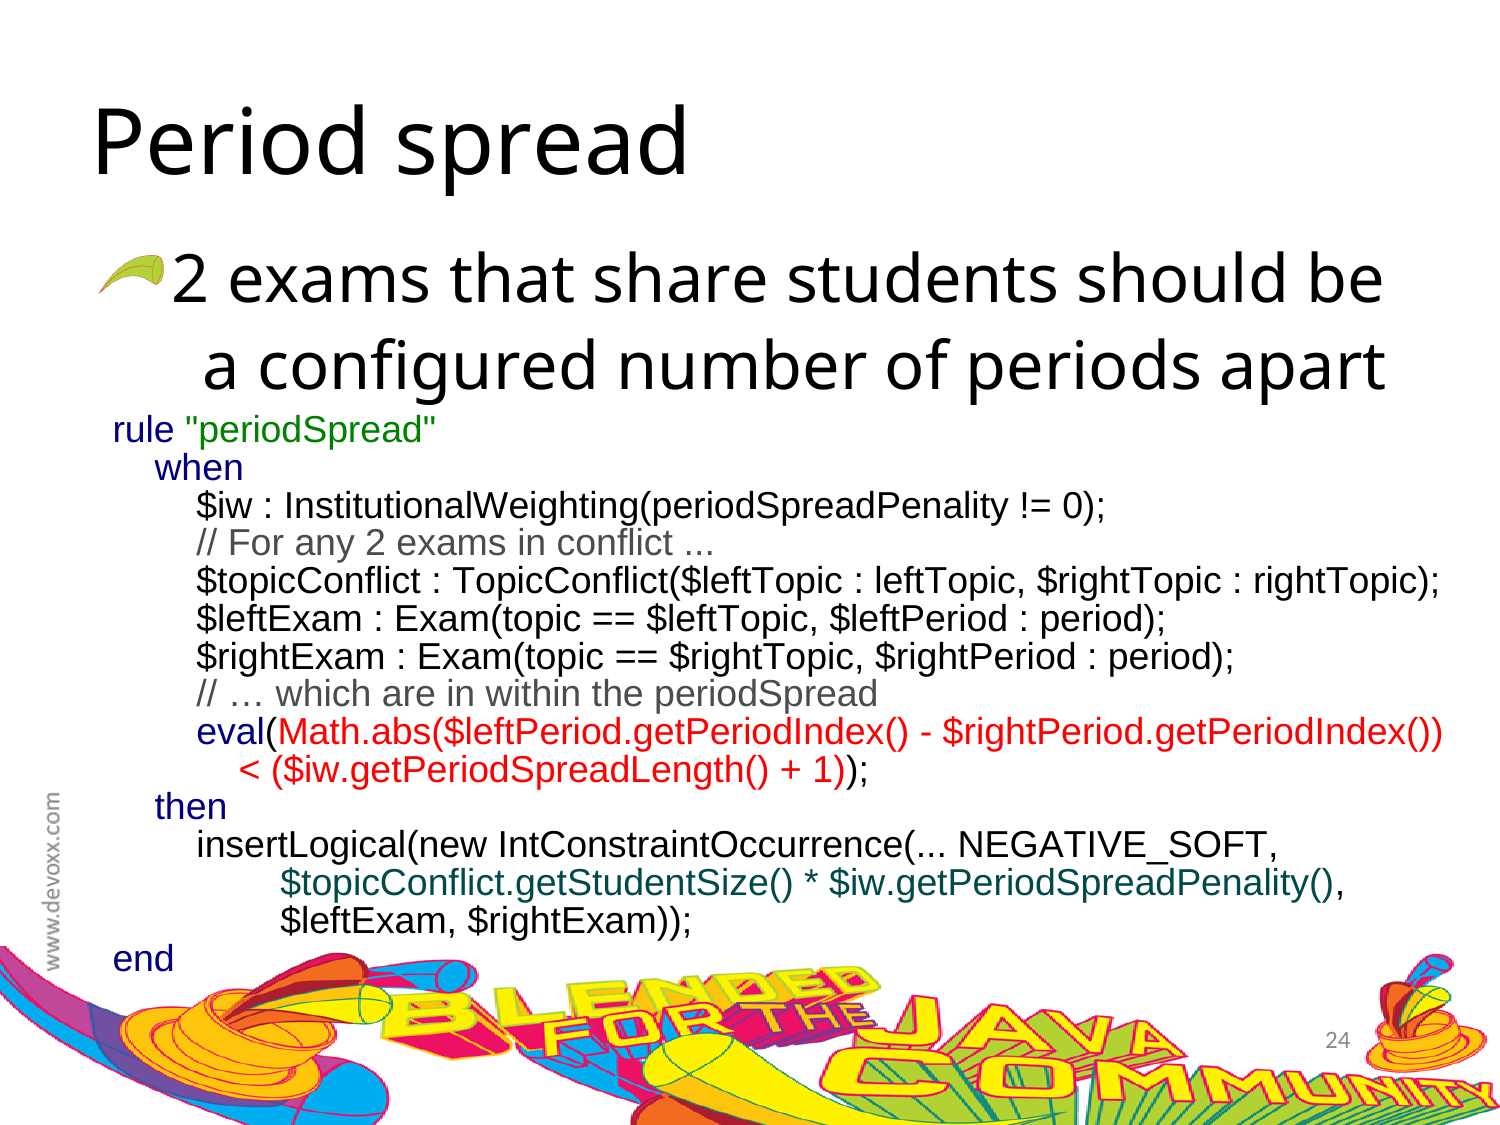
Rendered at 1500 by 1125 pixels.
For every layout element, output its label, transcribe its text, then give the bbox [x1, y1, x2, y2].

list 2 exams that share students should be a configured number of periods apart [75, 224, 1426, 511]
picture [0, 757, 1500, 1125]
text_box rule "periodSpread" when $iw : InstitutionalWeighting(periodSpreadPenality != 0); // For any 2 exams in conflict ... $topicConflict : TopicConflict($leftTopic : leftTopic, $rightTopic : rightTopic); $leftExam : Exam(topic == $leftTopic, $leftPeriod : period); $rightExam : Exam(topic == $rightTopic, $rightPeriod : period); // … which are in within the periodSpread eval(Math.abs($leftPeriod.getPeriodIndex() - $rightPeriod.getPeriodIndex()) < ($iw.getPeriodSpreadLength() + 1)); then insertLogical(new IntConstraintOccurrence(... NEGATIVE_SOFT, $topicConflict.getStudentSize() * $iw.getPeriodSpreadPenality(), $leftExam, $rightExam)); end [112, 412, 1463, 983]
title Period spread [75, 45, 1426, 224]
